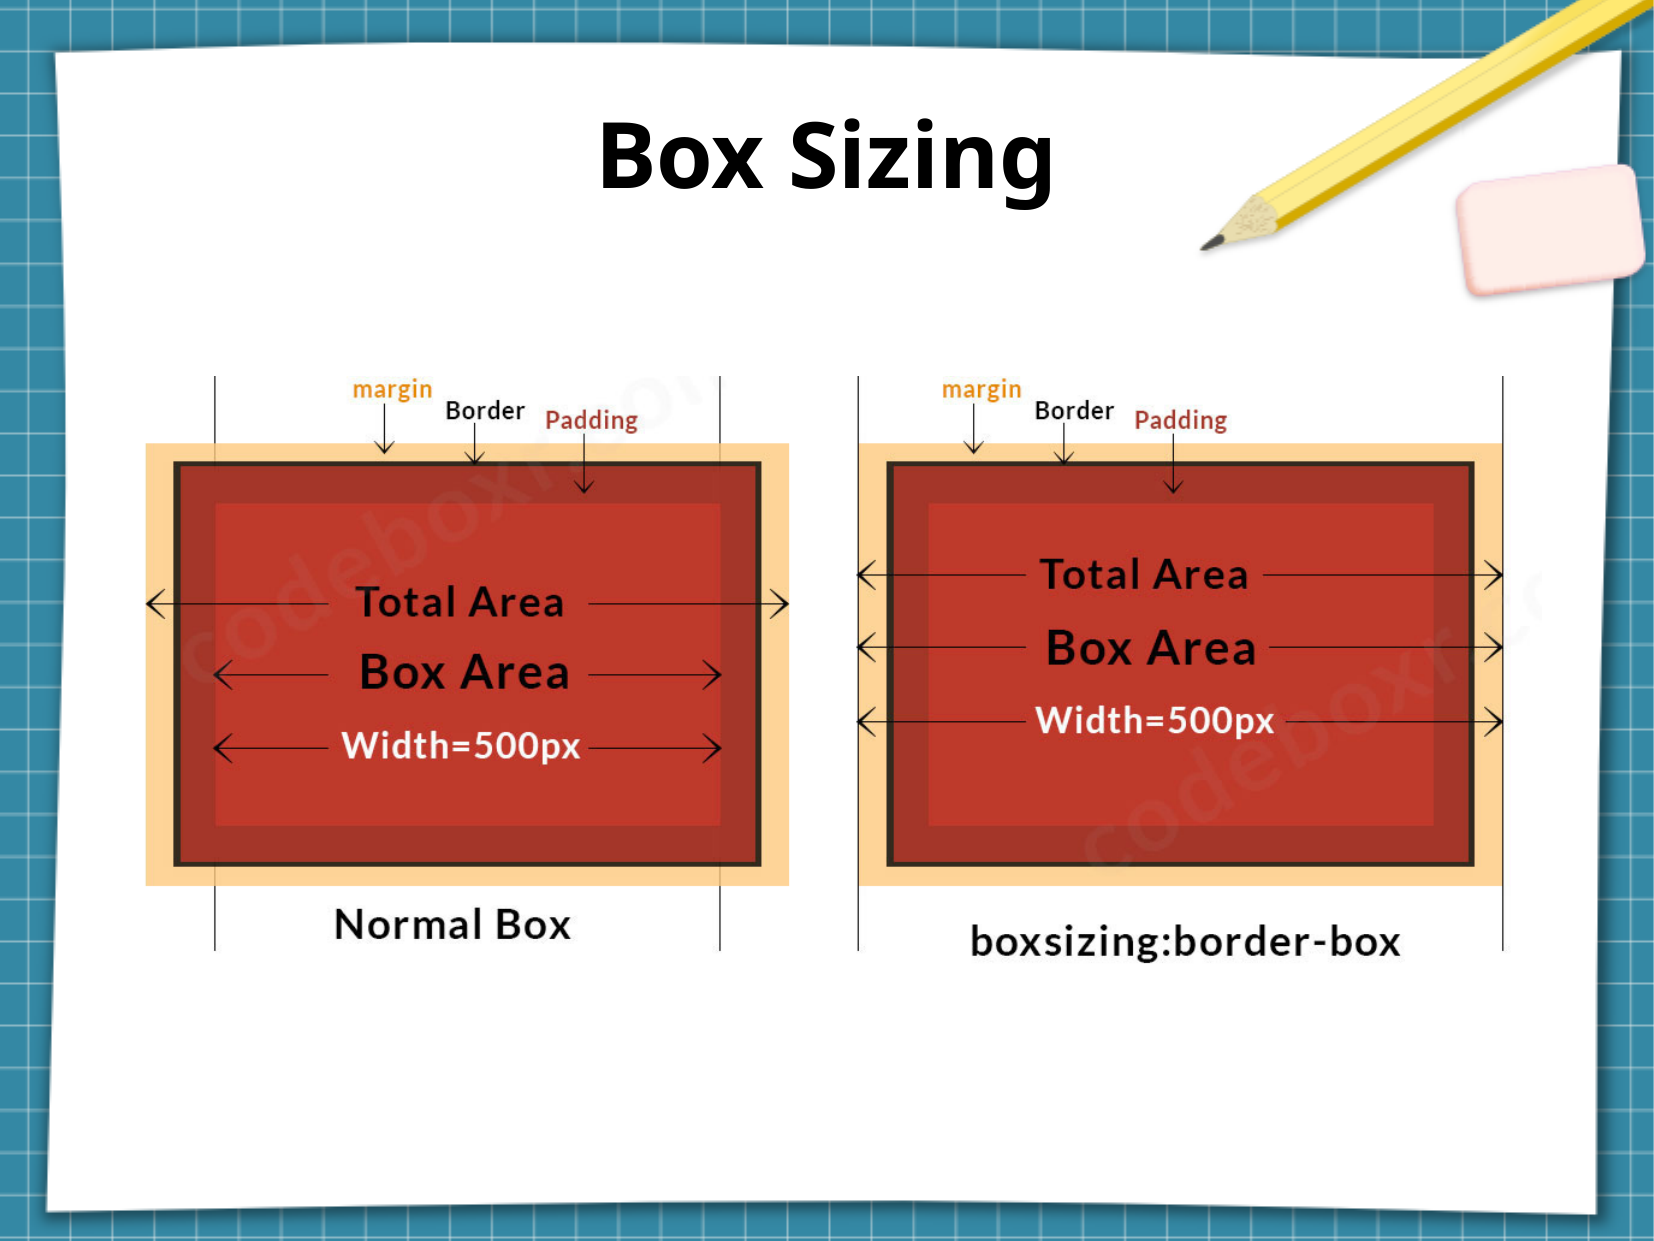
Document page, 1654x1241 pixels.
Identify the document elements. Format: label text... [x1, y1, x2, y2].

picture [0, 0, 1654, 1241]
title Box Sizing [82, 49, 1571, 257]
